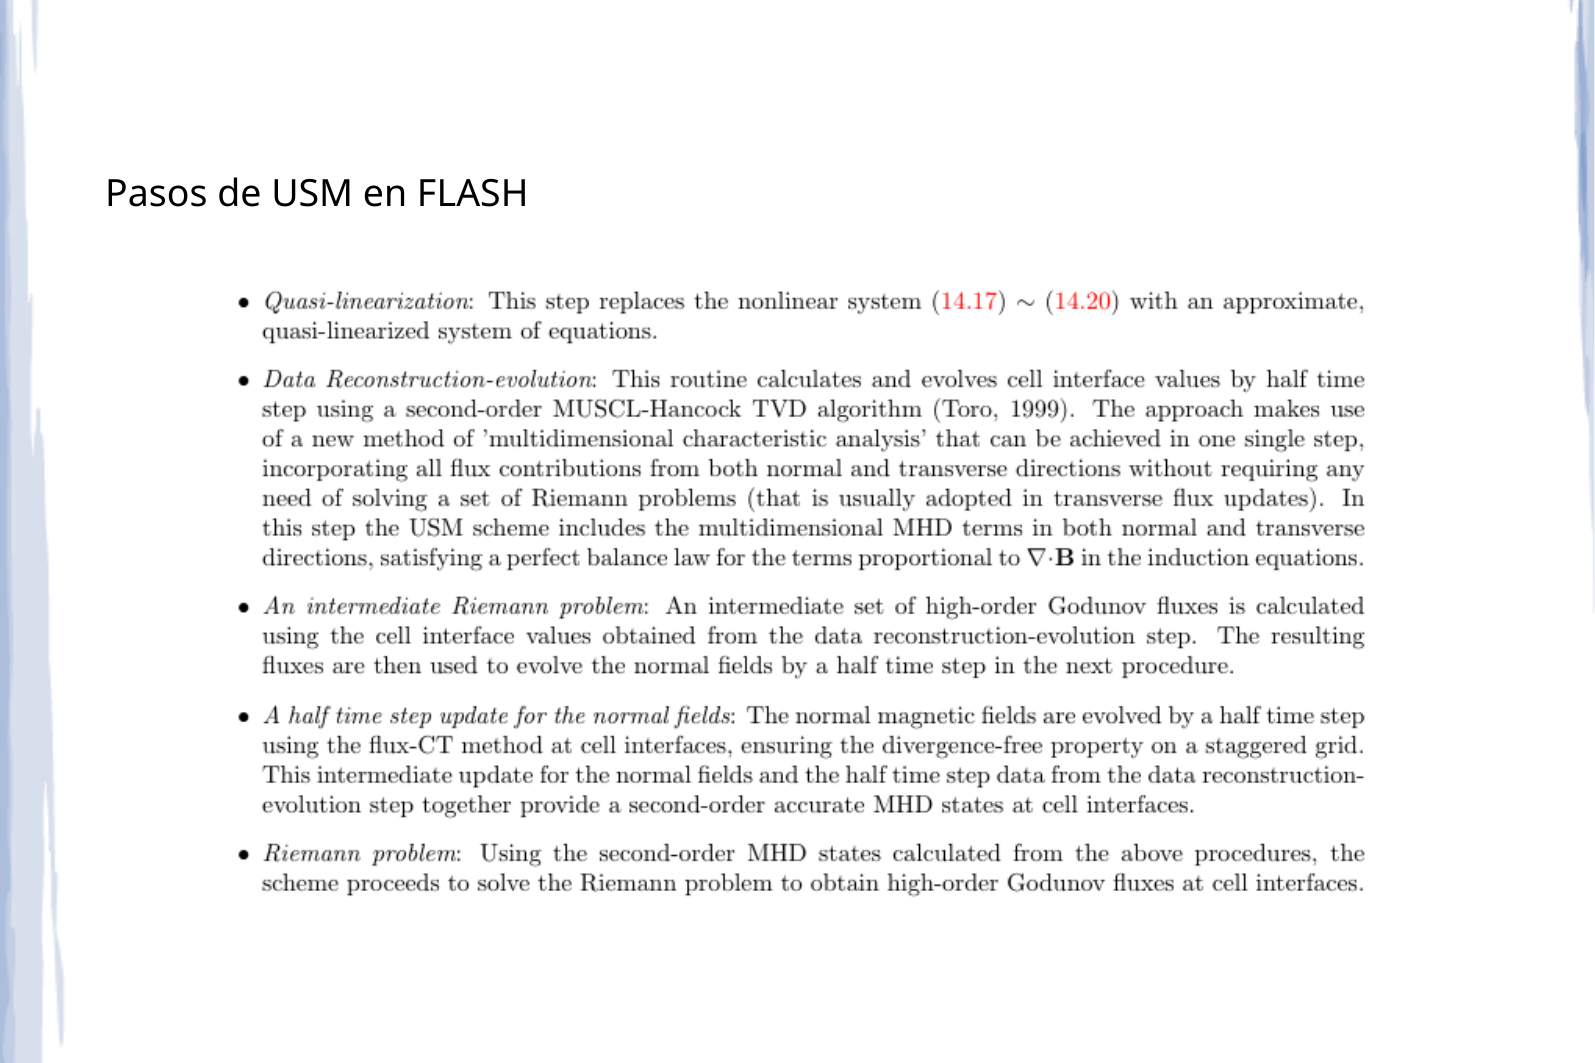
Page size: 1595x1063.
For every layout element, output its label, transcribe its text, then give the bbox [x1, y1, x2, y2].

list Pasos de USM en FLASH [105, 166, 1506, 237]
picture [0, 0, 1595, 1063]
